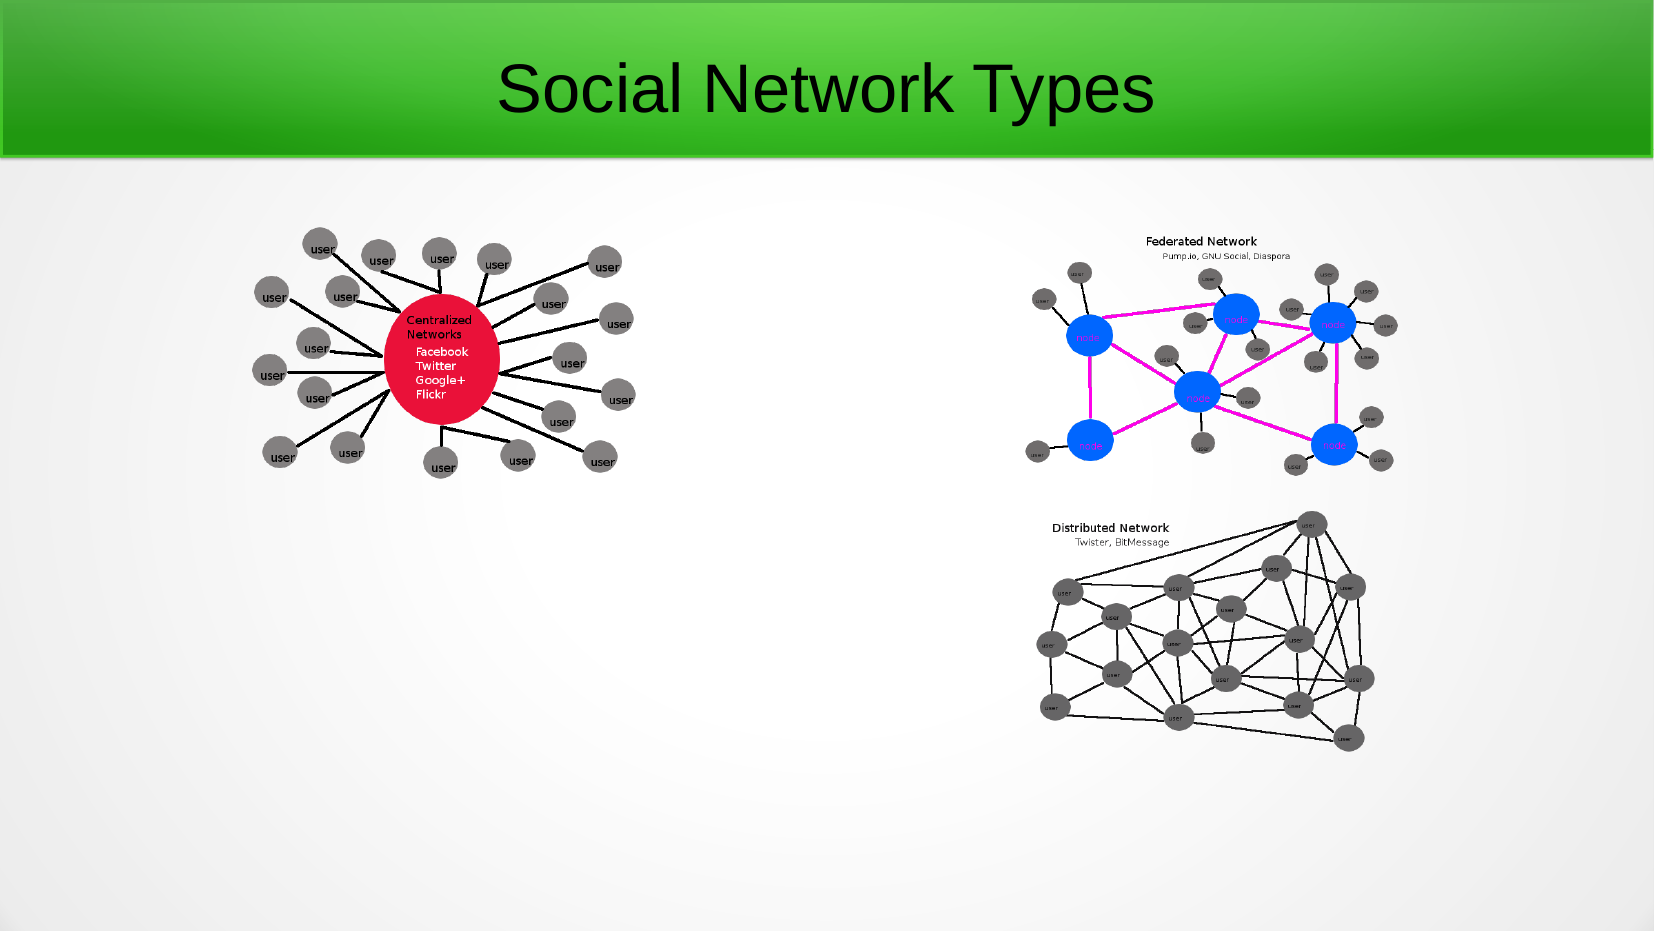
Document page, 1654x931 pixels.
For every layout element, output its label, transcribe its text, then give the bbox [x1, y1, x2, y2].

picture [1002, 506, 1415, 764]
picture [1002, 224, 1415, 482]
picture [239, 224, 652, 482]
title Social Network Types [82, 35, 1571, 142]
